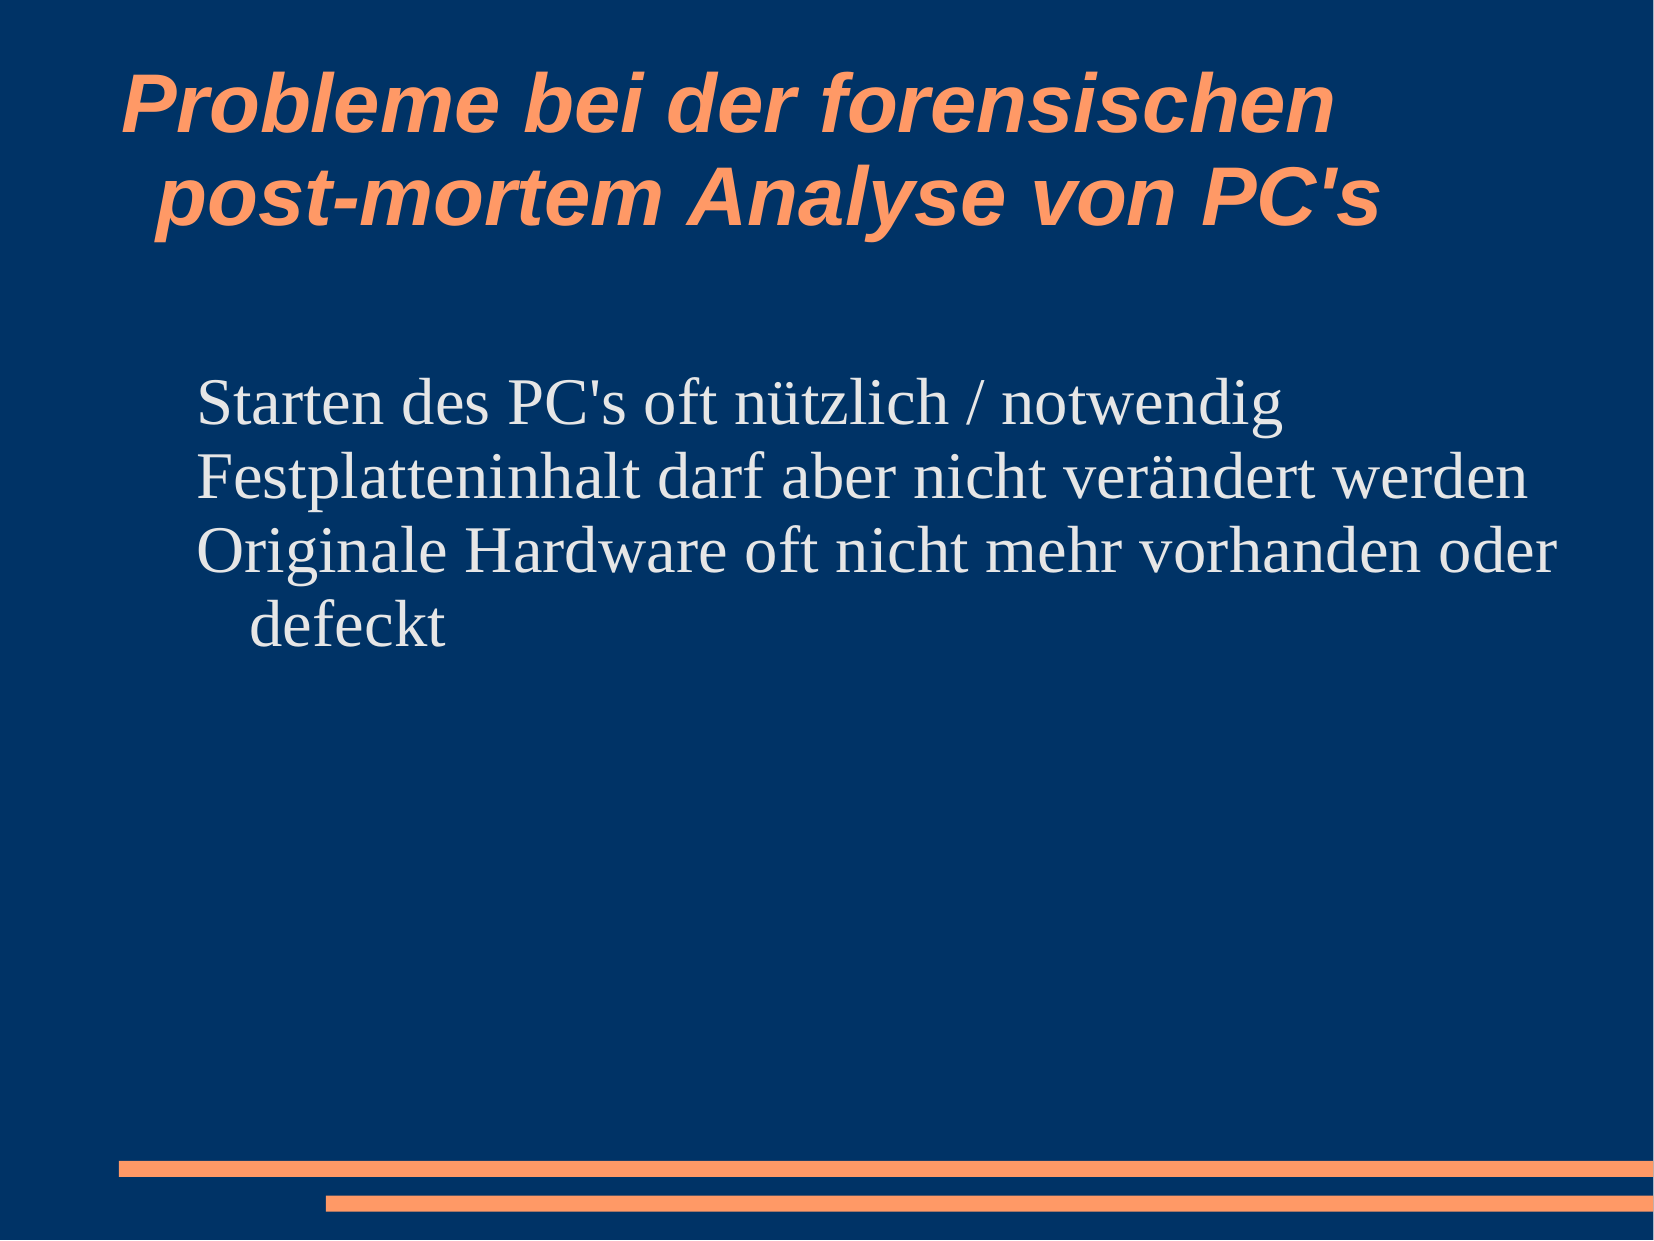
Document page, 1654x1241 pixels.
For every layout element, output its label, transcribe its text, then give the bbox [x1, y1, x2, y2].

title Probleme bei der forensischen post-mortem Analyse von PC's [121, 46, 1534, 254]
list Starten des PC's oft nützlich / notwendig Festplatteninhalt darf aber nicht verändert werden Originale Hardware oft nicht mehr vorhanden oder defeckt [178, 364, 1570, 1147]
